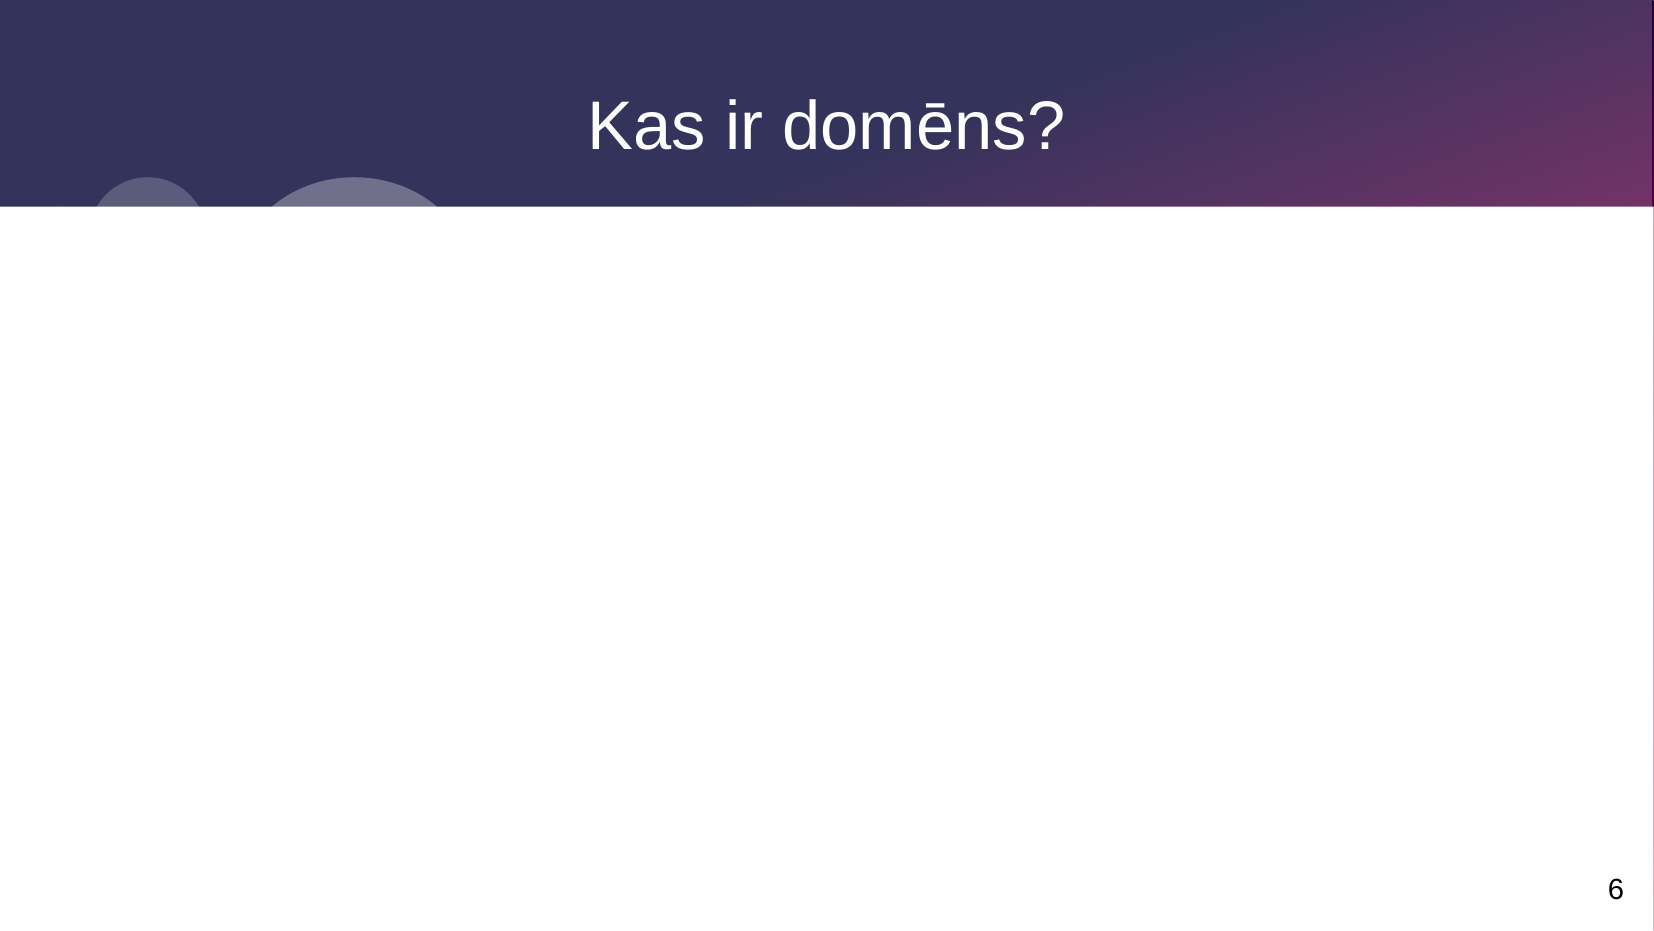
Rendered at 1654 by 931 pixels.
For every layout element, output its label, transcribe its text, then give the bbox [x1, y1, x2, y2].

title Kas ir domēns? [88, 44, 1565, 207]
